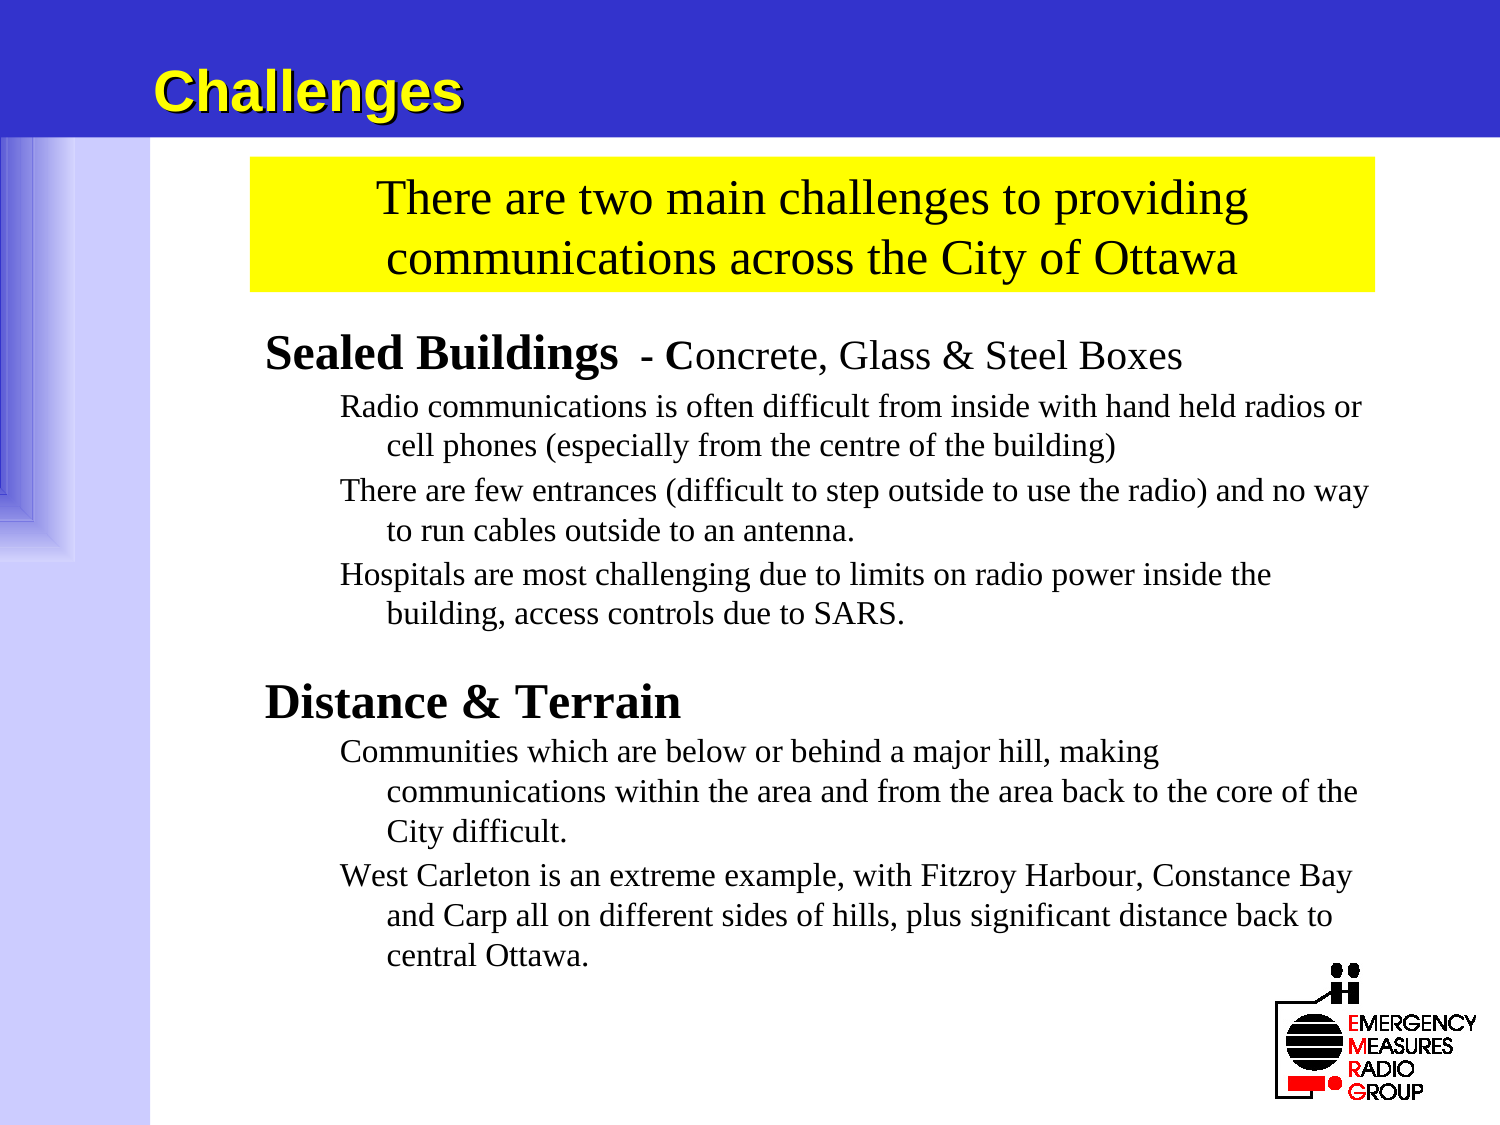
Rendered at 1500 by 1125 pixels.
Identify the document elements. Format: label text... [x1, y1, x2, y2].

text_box Sealed Buildings - Concrete, Glass & Steel Boxes Radio communications is often difficult from inside with hand held radios or cell phones (especially from the centre of the building) There are few entrances (difficult to step outside to use the radio) and no way to run cables outside to an antenna. Hospitals are most challenging due to limits on radio power inside the building, access controls due to SARS. Distance & Terrain Communities which are below or behind a major hill, making communications within the area and from the area back to the core of the City difficult. West Carleton is an extreme example, with Fitzroy Harbour, Constance Bay and Carp all on different sides of hills, plus significant distance back to central Ottawa. [249, 311, 1401, 1025]
text_box There are two main challenges to providing communications across the City of Ottawa [249, 156, 1376, 293]
picture [1275, 963, 1476, 1100]
text_box Challenges [138, 45, 480, 131]
